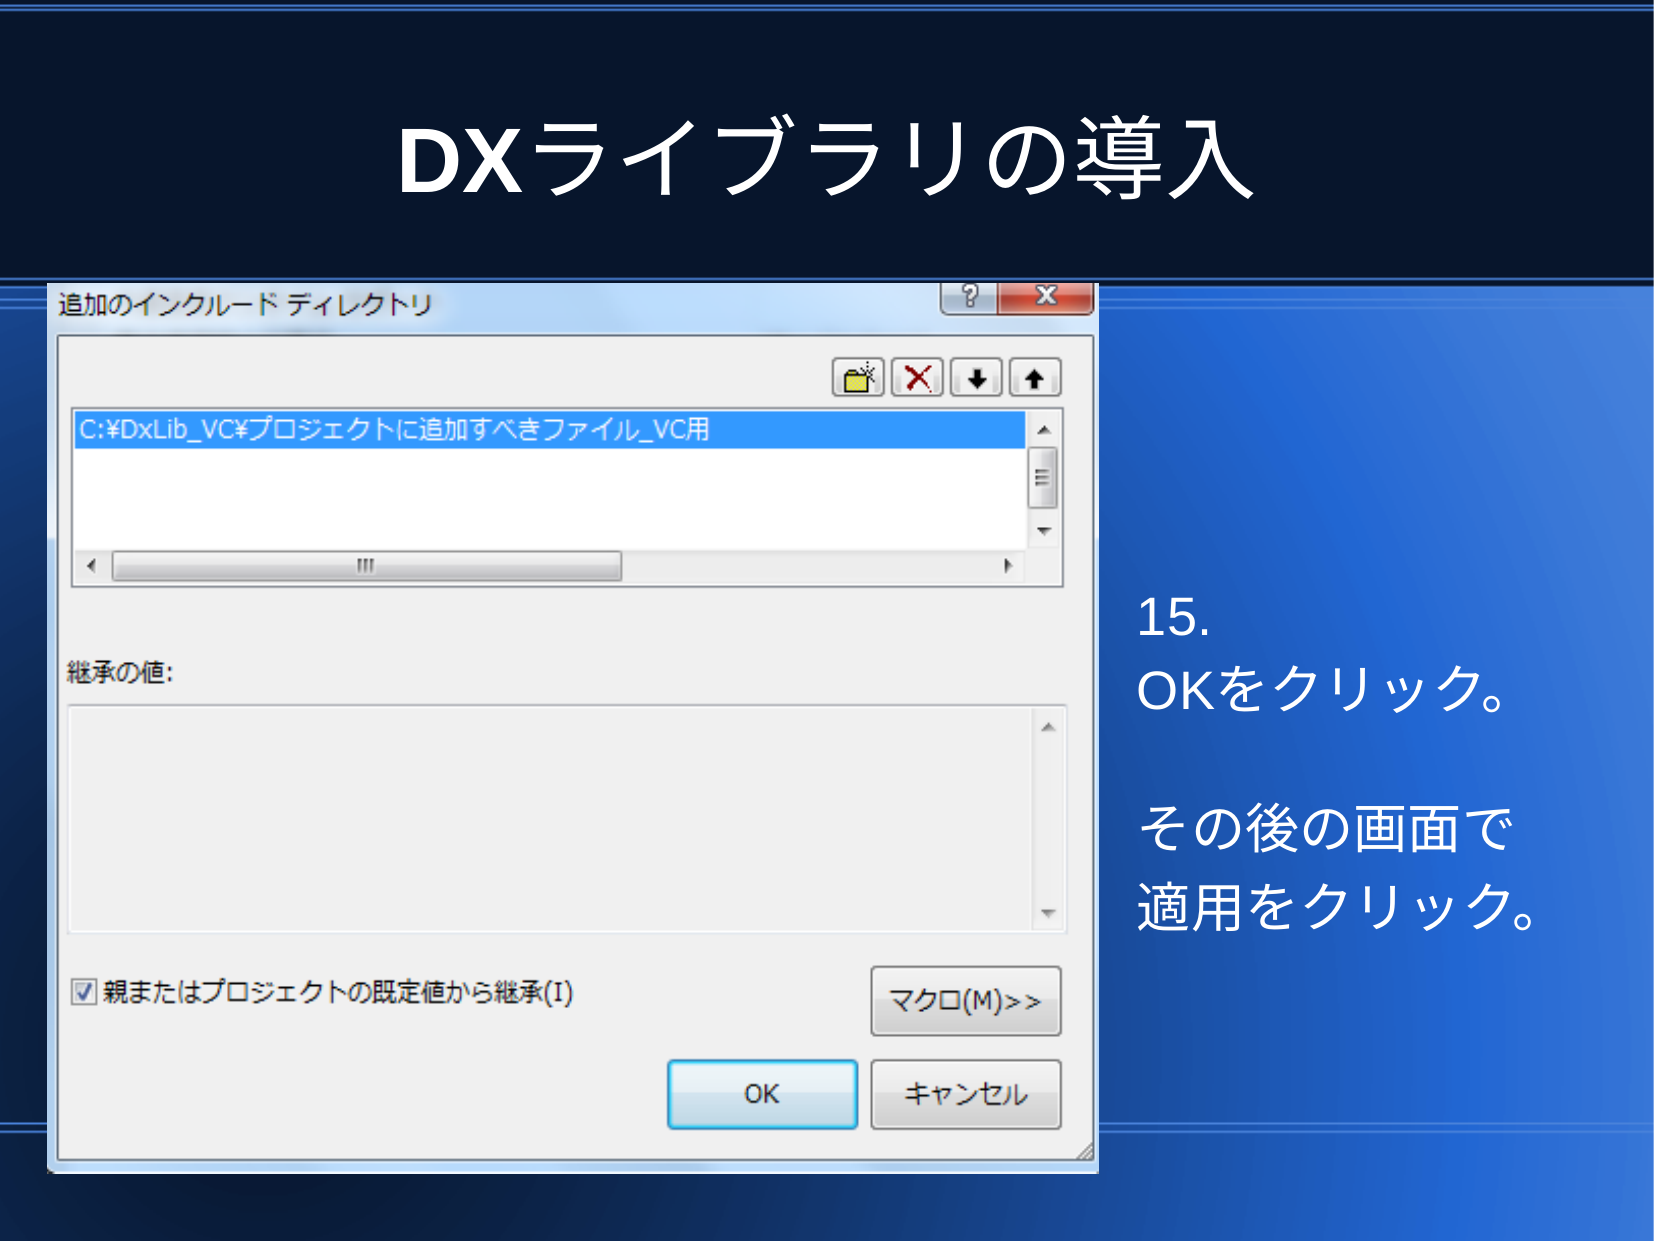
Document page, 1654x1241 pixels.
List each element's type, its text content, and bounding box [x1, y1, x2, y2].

picture [0, 0, 1654, 1241]
text_box 15. OKをクリック。 その後の画面で 適用をクリック。 [1122, 578, 1522, 872]
title DXライブラリの導入 [82, 49, 1571, 257]
